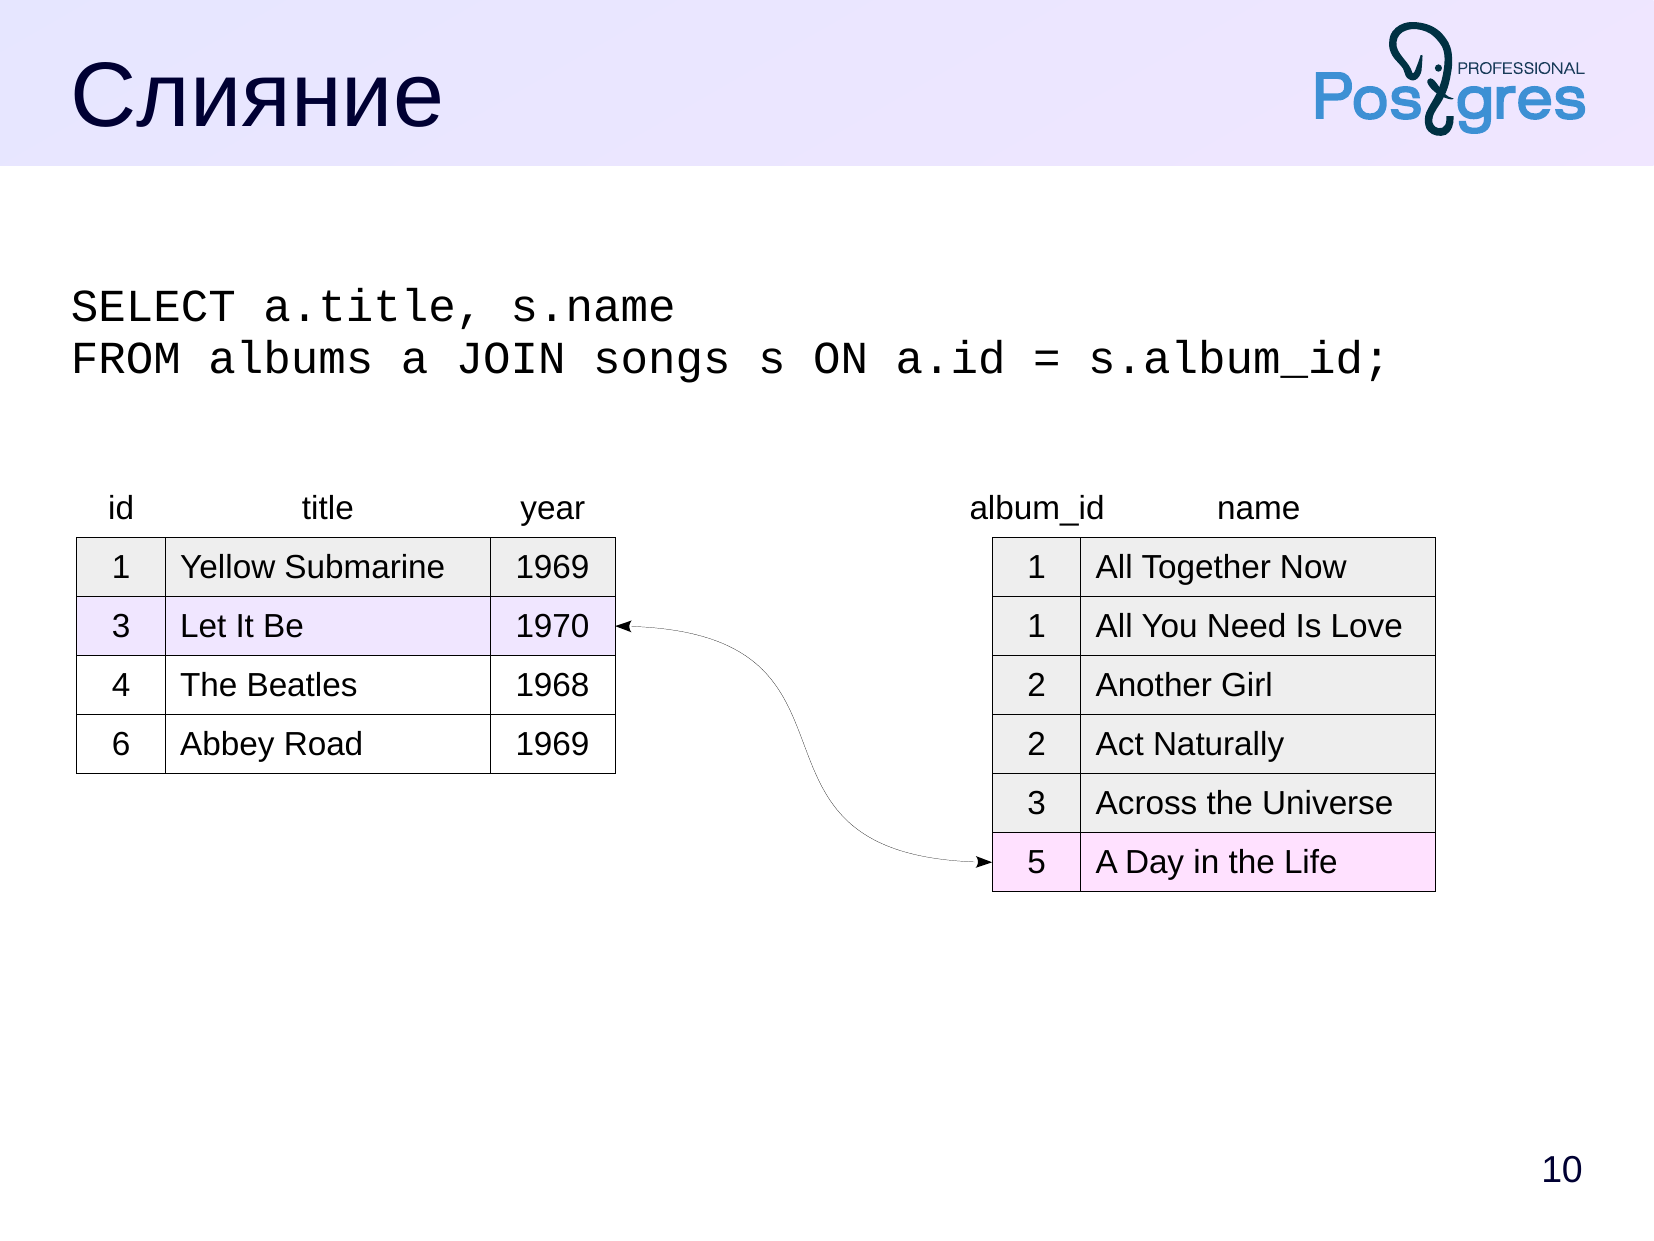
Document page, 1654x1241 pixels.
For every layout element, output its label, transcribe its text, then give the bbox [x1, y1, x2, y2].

text_box Abbey Road [165, 715, 490, 774]
text_box 5 [992, 833, 1080, 892]
text_box name [1082, 478, 1436, 537]
text_box Across the Universe [1080, 773, 1436, 833]
text_box The Beatles [165, 656, 490, 715]
text_box title [165, 478, 490, 537]
text_box A Day in the Life [1080, 833, 1436, 892]
text_box 3 [76, 597, 165, 656]
text_box id [76, 478, 165, 537]
text_box 2 [992, 714, 1080, 773]
text_box All Together Now [1080, 537, 1436, 596]
text_box 4 [76, 656, 165, 715]
text_box 3 [992, 773, 1080, 833]
text_box 1 [992, 596, 1080, 656]
text_box 1968 [490, 656, 616, 715]
text_box year [490, 478, 616, 537]
title Слияние [70, 43, 1241, 147]
text_box Another Girl [1080, 656, 1436, 714]
text_box 6 [76, 715, 165, 774]
text_box 1 [992, 537, 1080, 596]
text_box All You Need Is Love [1080, 596, 1436, 656]
text_box 1969 [490, 715, 616, 774]
text_box Act Naturally [1080, 714, 1436, 773]
text_box 1969 [490, 537, 616, 597]
text_box Let It Be [165, 597, 490, 656]
list SELECT a.title, s.name FROM albums a JOIN songs s ON a.id = s.album_id; [70, 283, 1583, 1141]
text_box 2 [992, 656, 1080, 714]
text_box 1 [76, 537, 165, 597]
text_box Yellow Submarine [165, 537, 490, 597]
text_box 1970 [490, 597, 616, 656]
text_box album_id [993, 478, 1082, 537]
